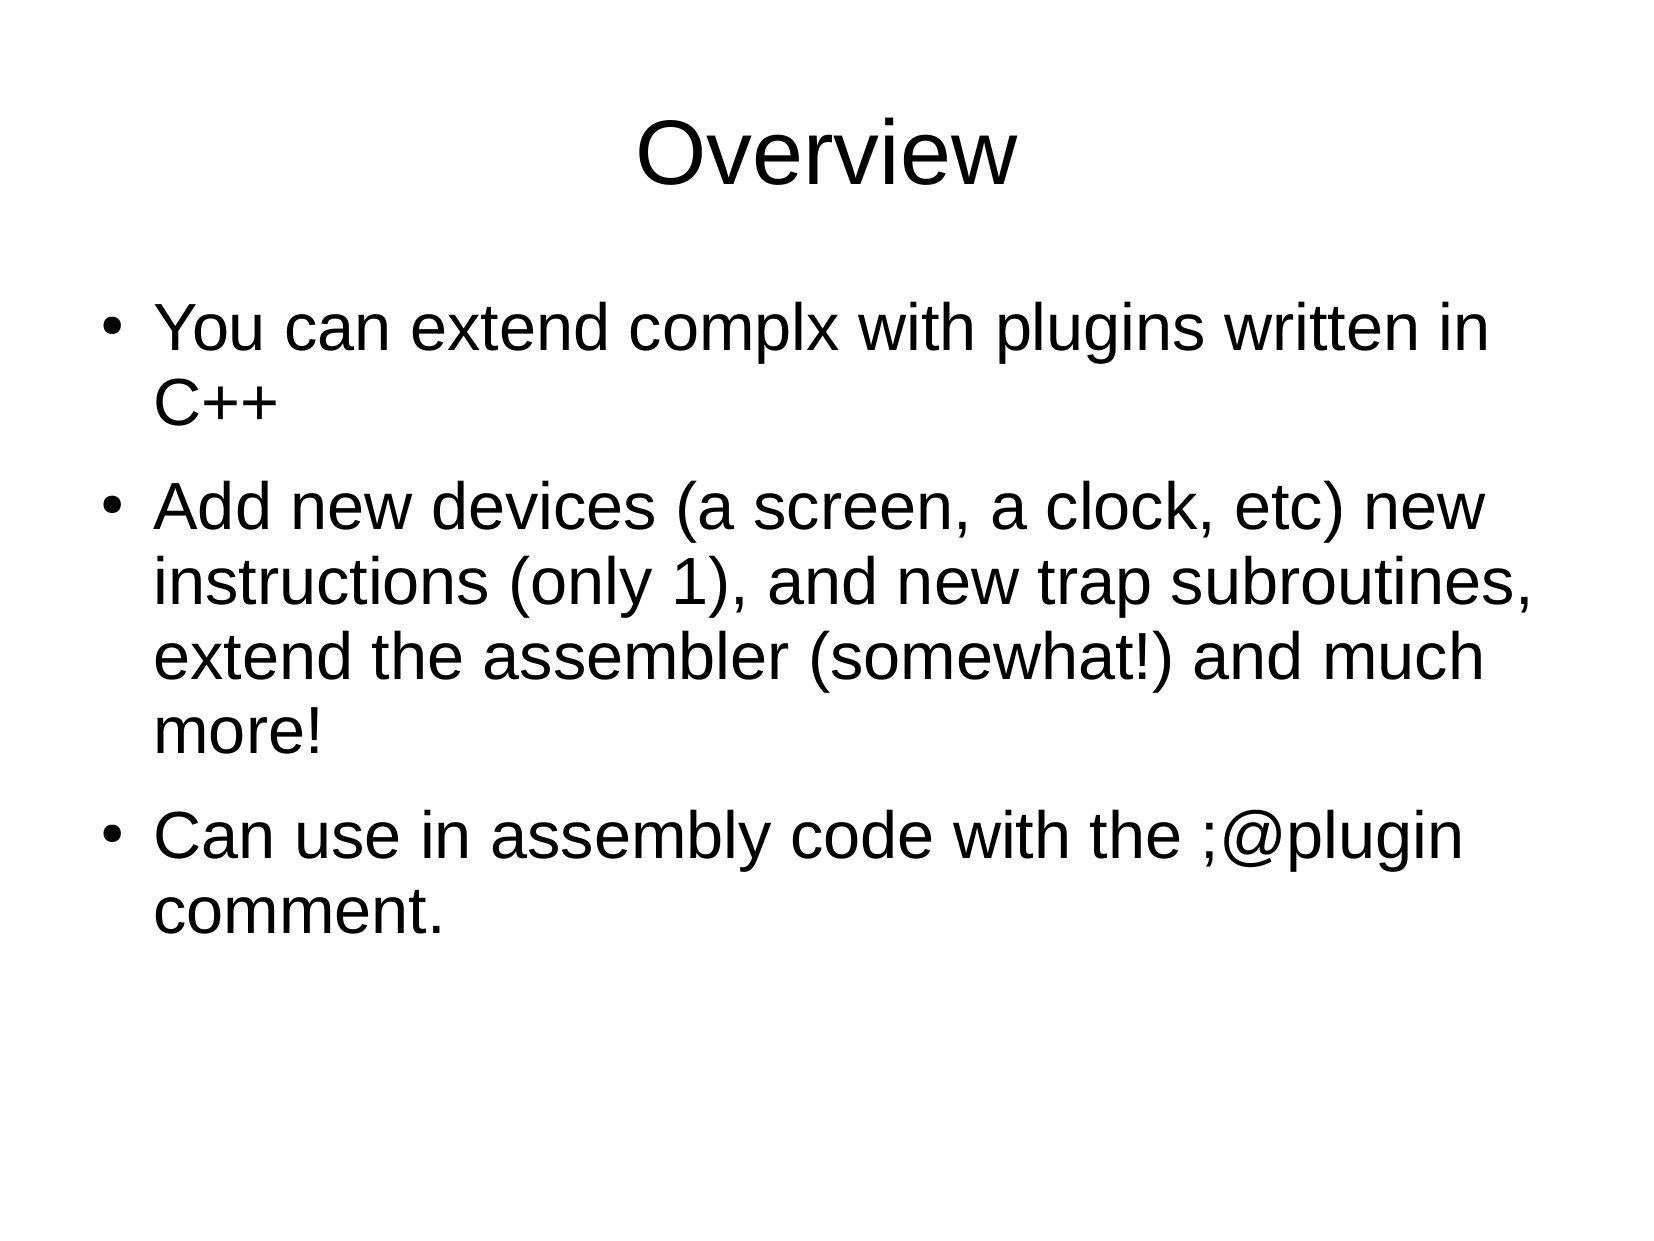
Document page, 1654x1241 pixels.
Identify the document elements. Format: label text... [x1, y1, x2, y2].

list You can extend complx with plugins written in C++ Add new devices (a screen, a clock, etc) new instructions (only 1), and new trap subroutines, extend the assembler (somewhat!) and much more! Can use in assembly code with the ;@plugin comment. [82, 290, 1571, 1010]
title Overview [82, 49, 1571, 257]
